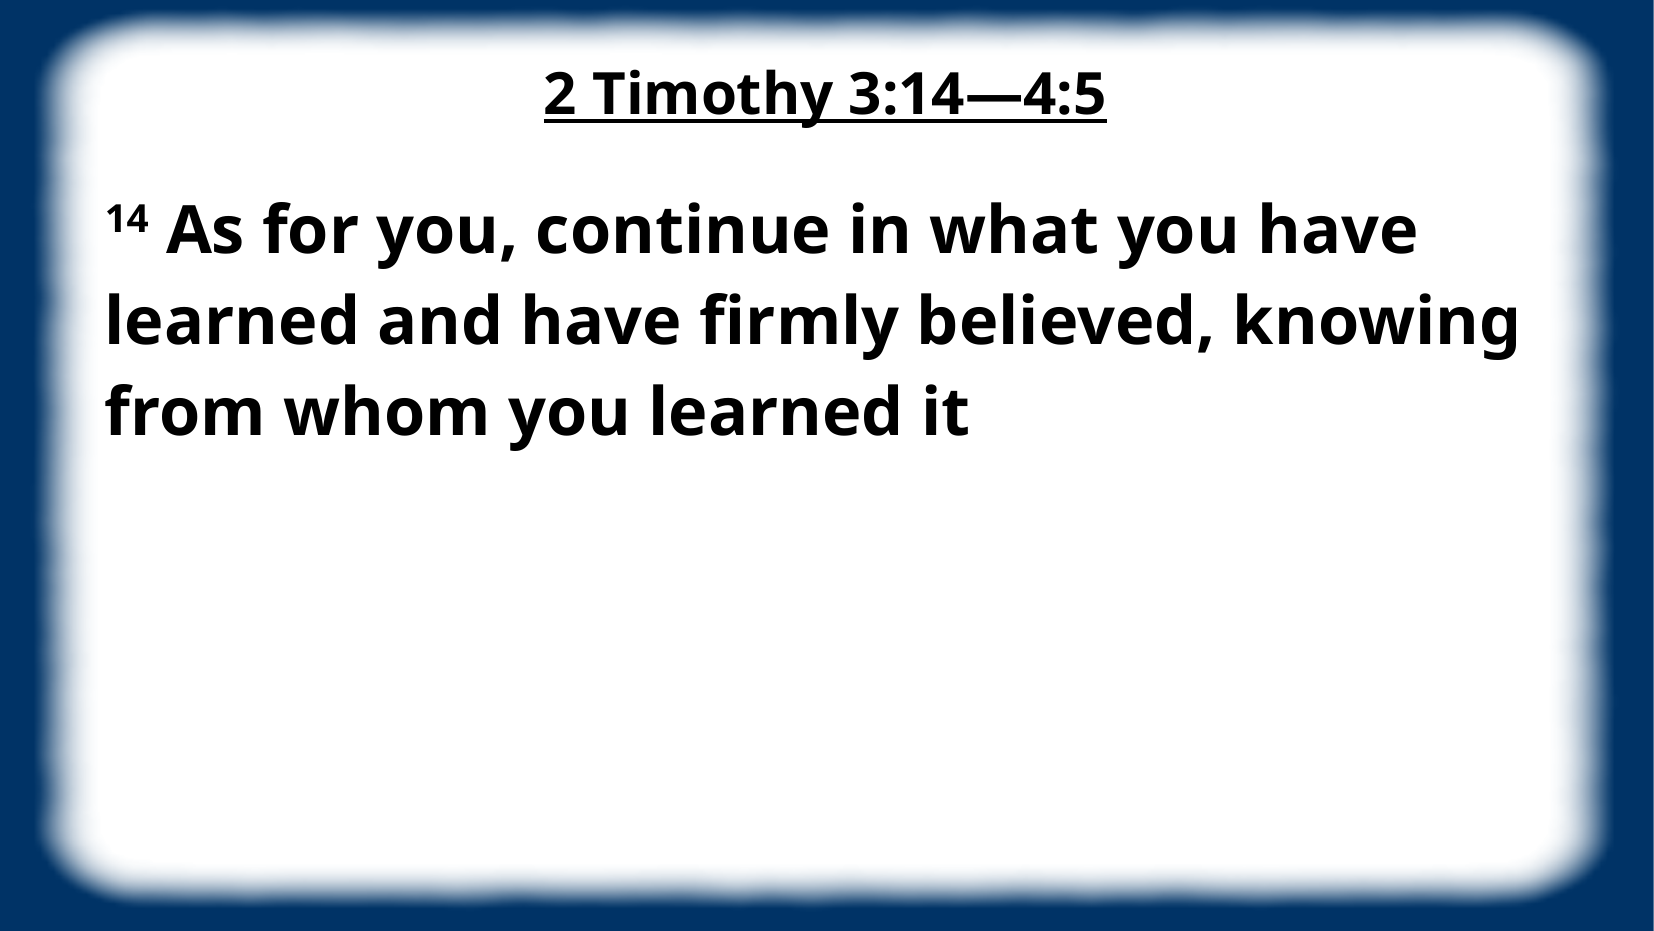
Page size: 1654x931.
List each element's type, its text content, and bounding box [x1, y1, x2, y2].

text_box 2 Timothy 3:14—4:5 14 As for you, continue in what you have learned and have firmly believed, knowing from whom you learned it [90, 45, 1561, 454]
picture [0, 0, 1654, 931]
